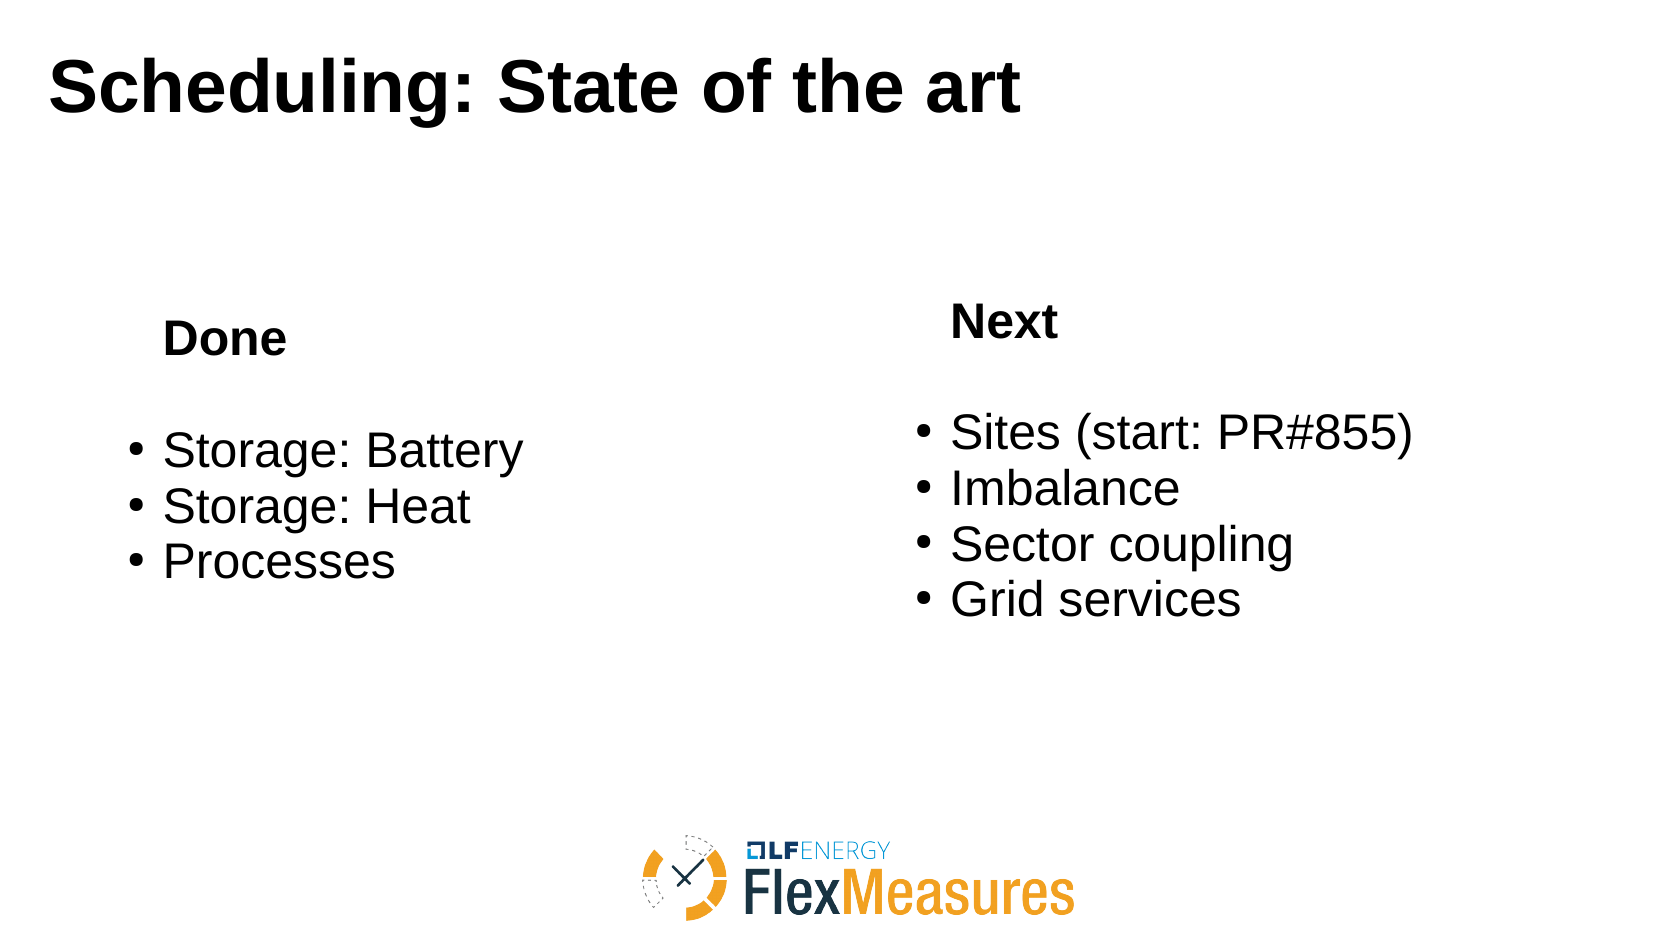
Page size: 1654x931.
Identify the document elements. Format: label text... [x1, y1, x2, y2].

text_box Scheduling: State of the art [0, 37, 1613, 188]
text_box Done Storage: Battery Storage: Heat Processes [112, 246, 713, 676]
text_box Next Sites (start: PR#855) Imbalance Sector coupling Grid services [900, 228, 1576, 691]
picture [642, 835, 1074, 921]
